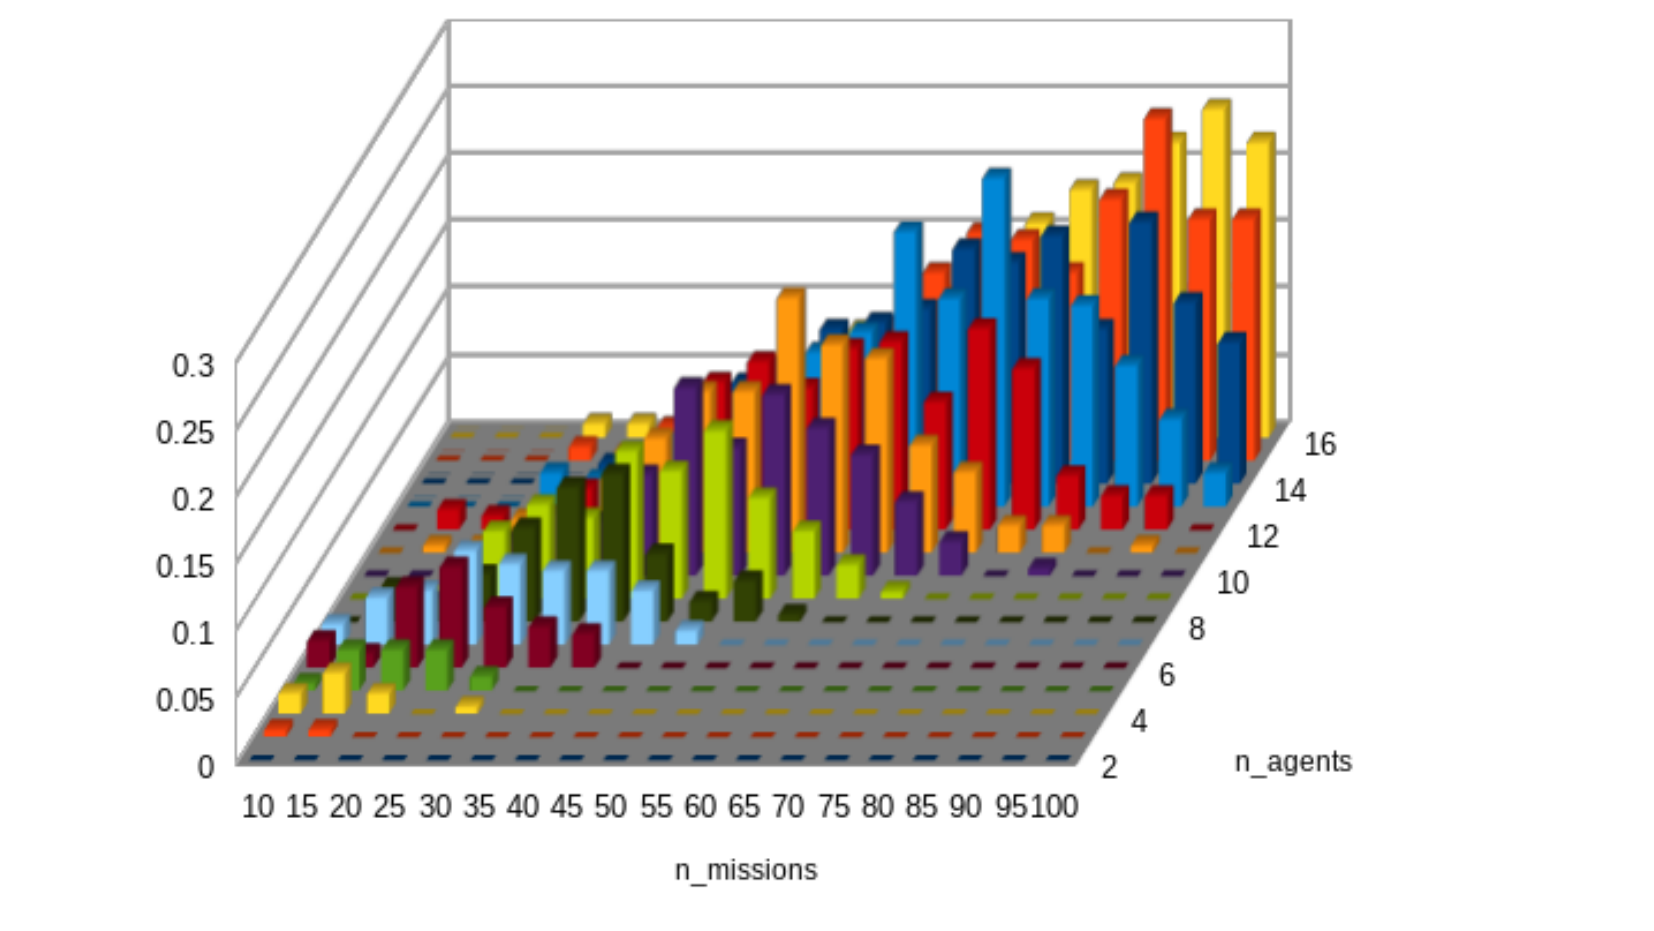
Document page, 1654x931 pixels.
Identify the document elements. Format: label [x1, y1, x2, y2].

picture [127, 0, 1519, 931]
